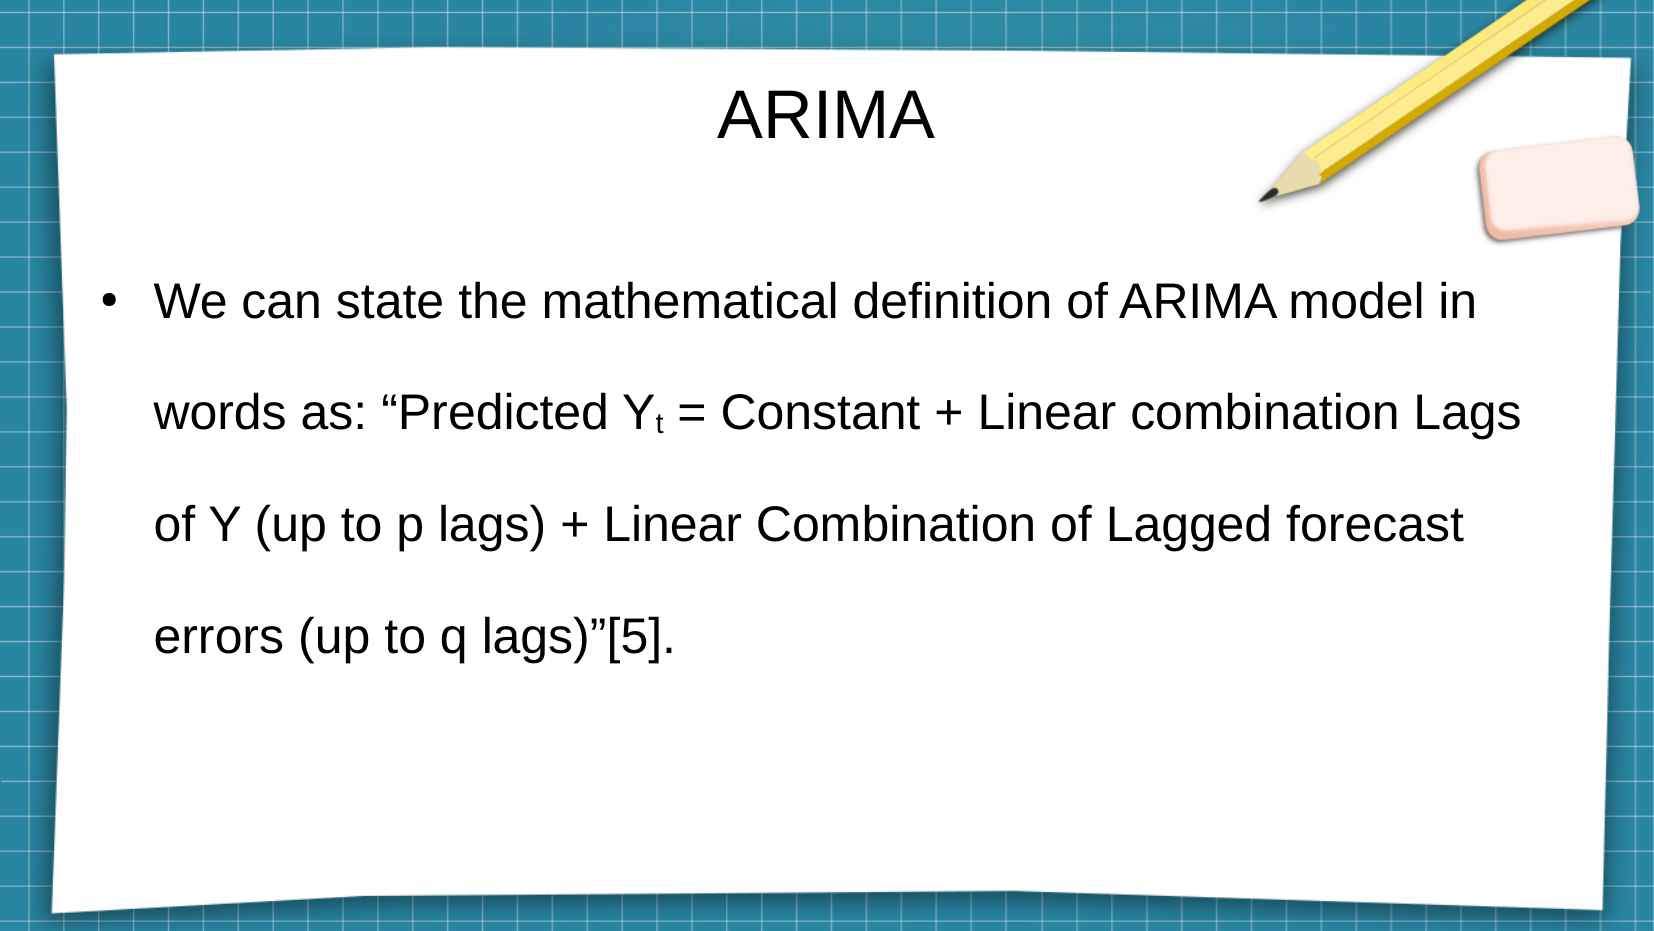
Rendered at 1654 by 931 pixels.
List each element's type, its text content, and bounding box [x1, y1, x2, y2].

picture [0, 0, 1654, 931]
title ARIMA [82, 37, 1571, 193]
list We can state the mathematical definition of ARIMA model in words as: “Predicted Yt = Constant + Linear combination Lags of Y (up to p lags) + Linear Combination of Lagged forecast errors (up to q lags)”[5]. [82, 217, 1571, 758]
